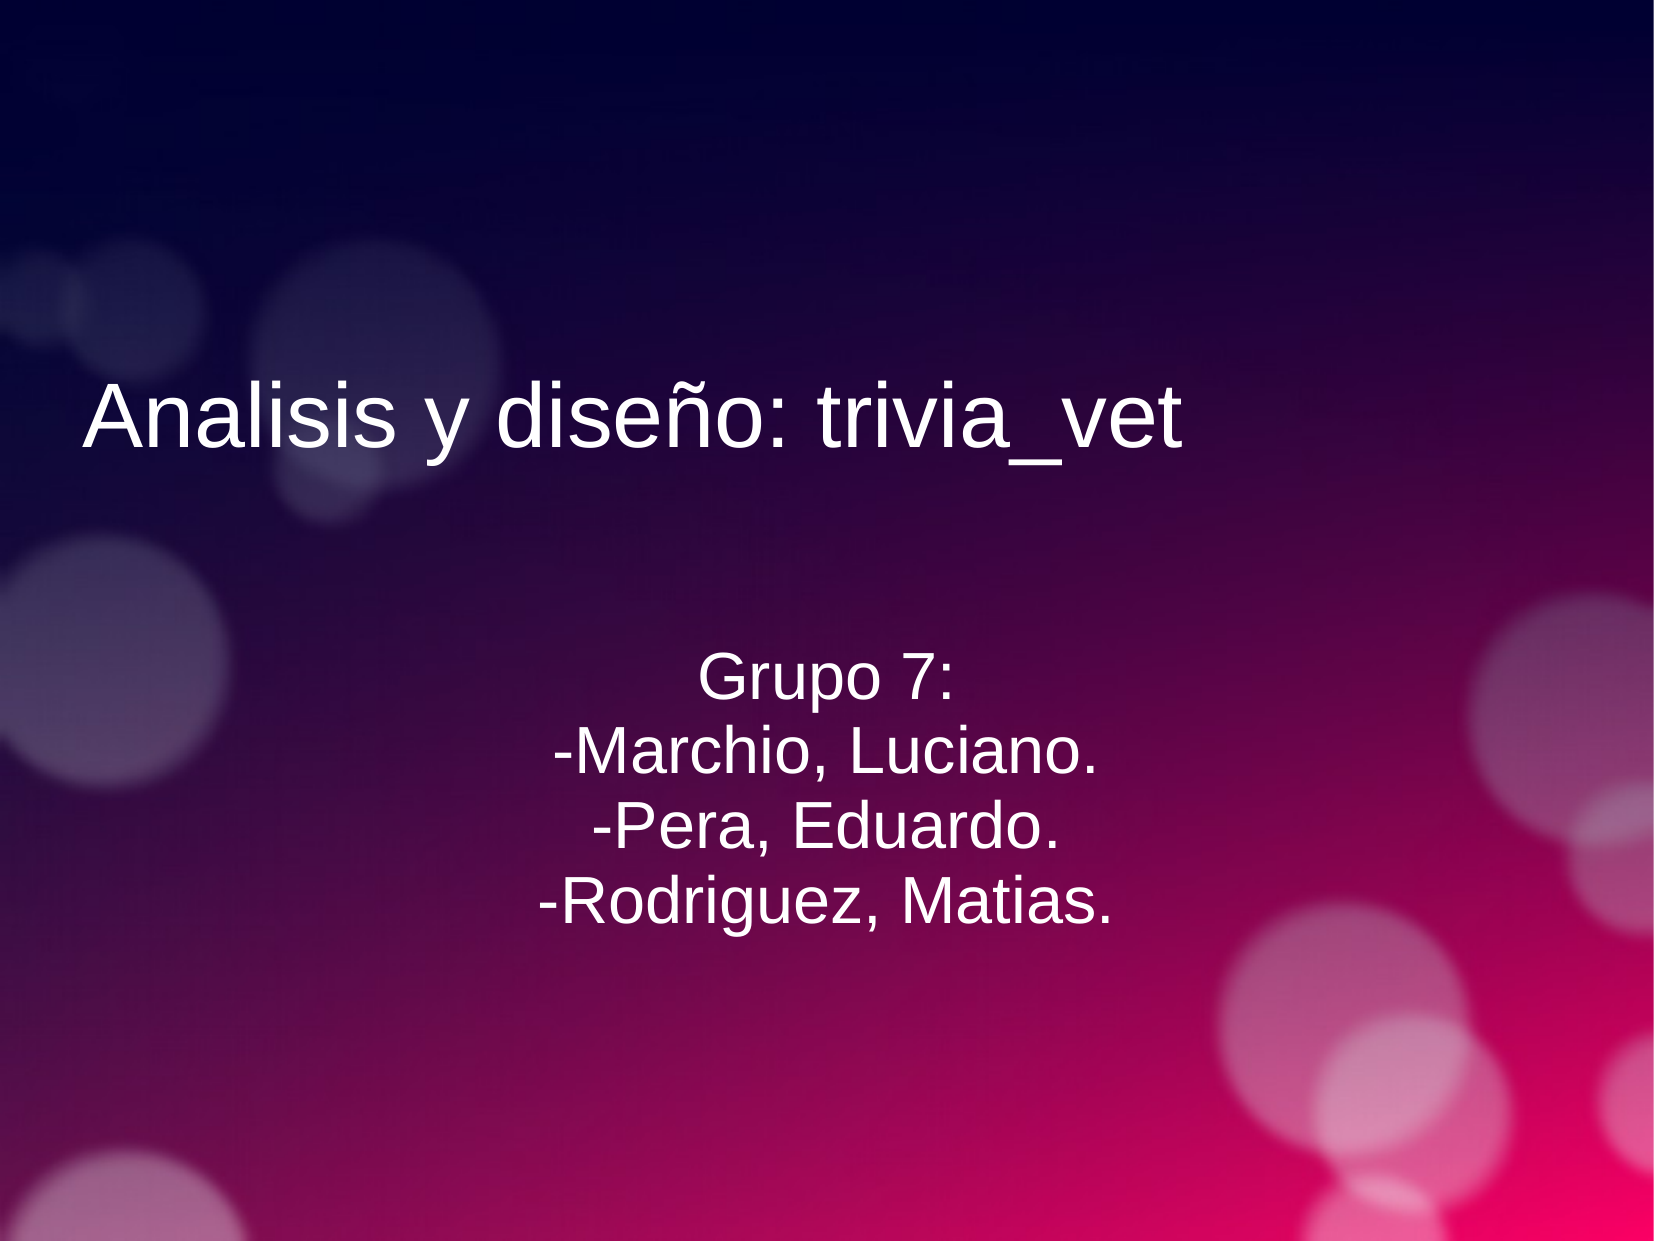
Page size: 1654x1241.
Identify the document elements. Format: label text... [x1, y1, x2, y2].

title Analisis y diseño: trivia_vet [82, 312, 1571, 520]
subtitle Grupo 7: -Marchio, Luciano. -Pera, Eduardo. -Rodriguez, Matias. [82, 566, 1571, 1010]
picture [0, 0, 1654, 1241]
